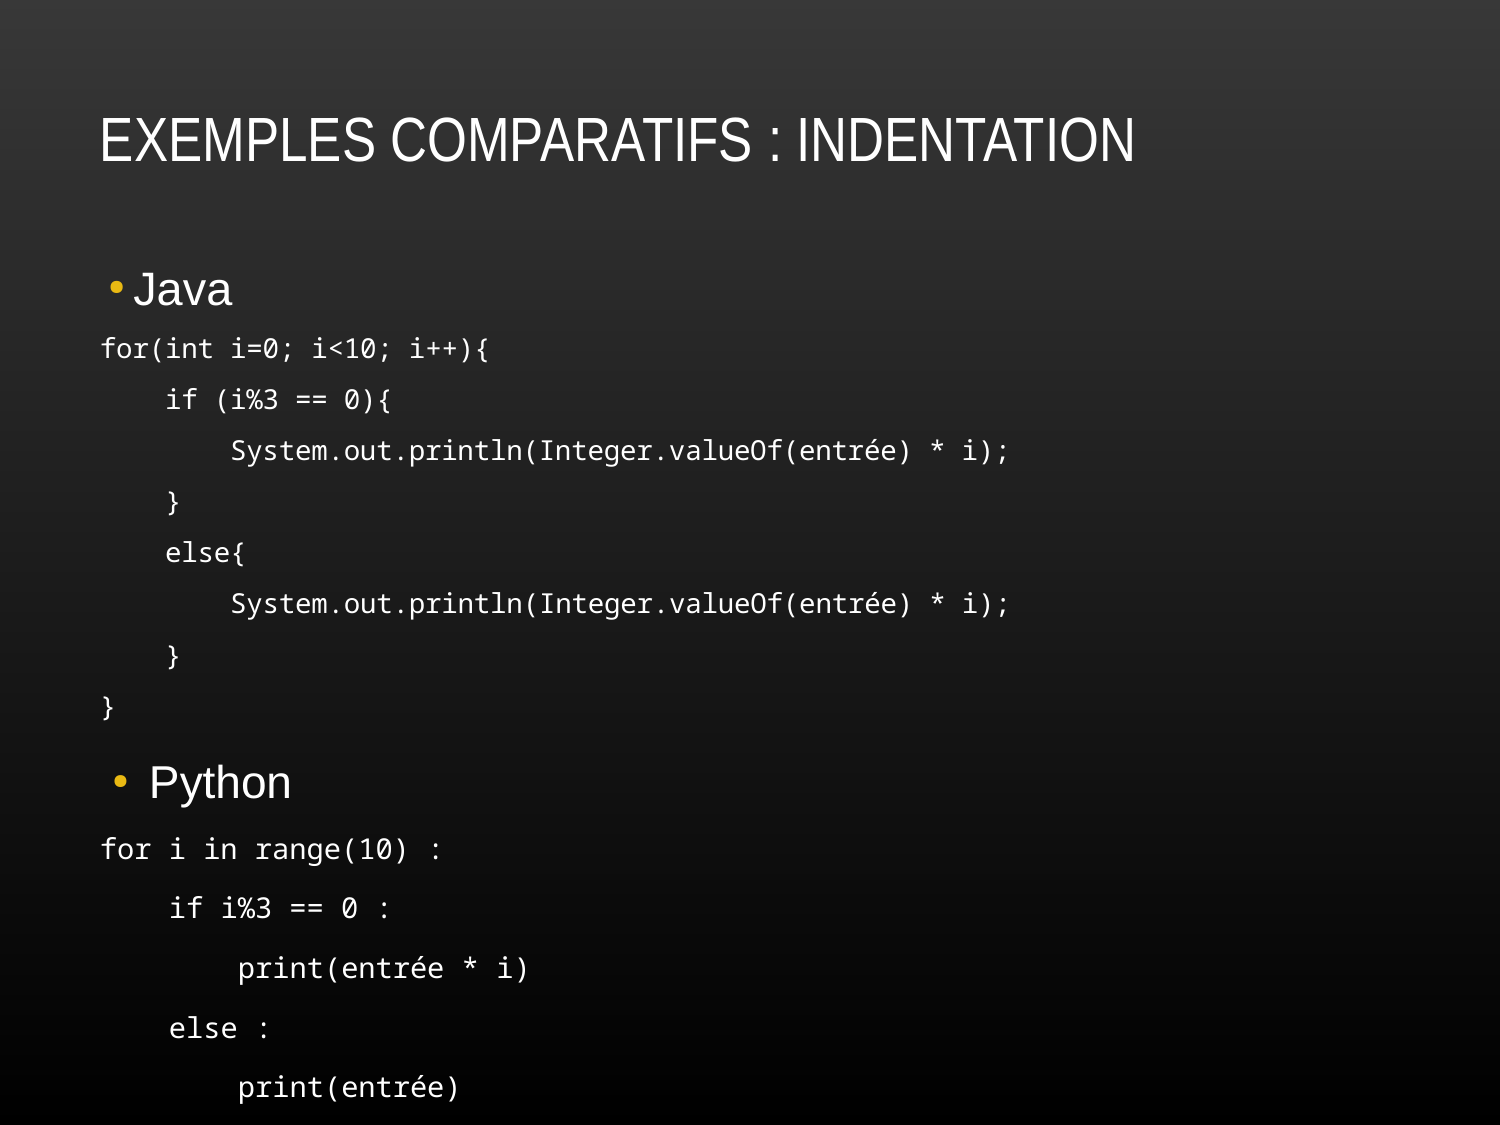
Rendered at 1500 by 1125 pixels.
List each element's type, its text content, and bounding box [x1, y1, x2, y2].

title Exemples comparatifs : Indentation [99, 45, 1400, 233]
list Java for(int i=0; i<10; i++){ if (i%3 == 0){ System.out.println(Integer.valueOf(entrée) * i); } else{ System.out.println(Integer.valueOf(entrée) * i); } } [99, 262, 1477, 733]
list Python for i in range(10) : if i%3 == 0 : print(entrée * i) else : print(entrée) [99, 756, 1400, 1111]
